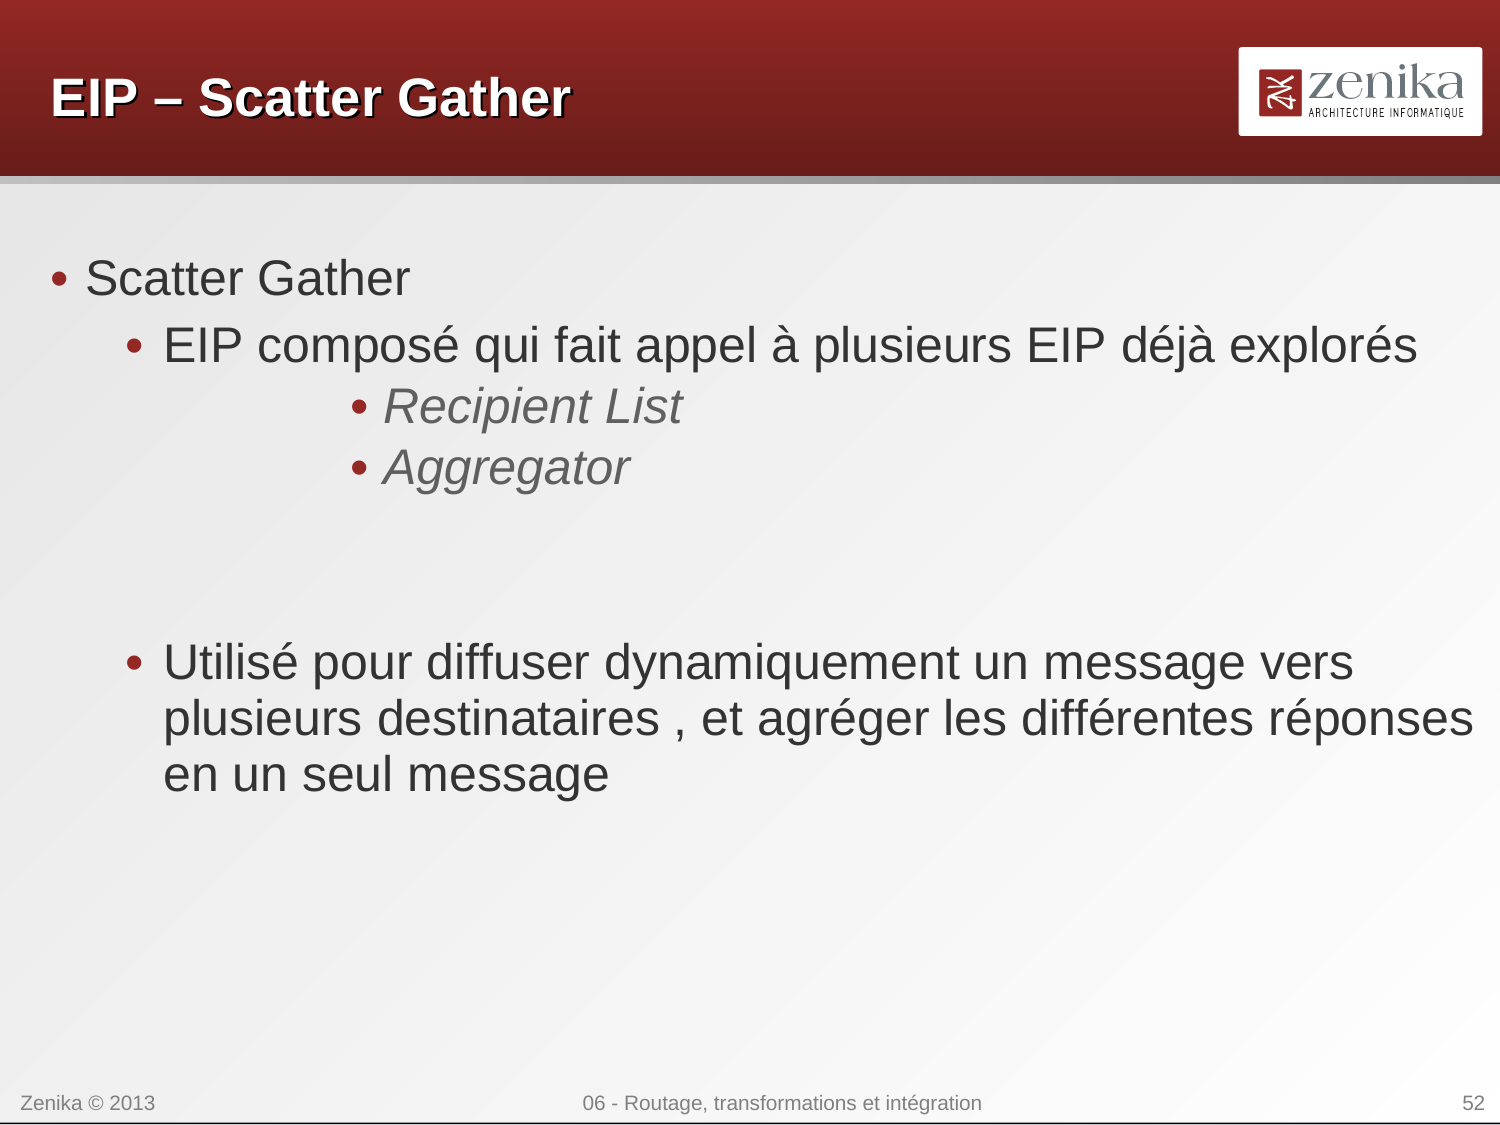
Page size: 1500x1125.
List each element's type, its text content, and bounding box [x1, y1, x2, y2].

title EIP – Scatter Gather [50, 22, 1206, 172]
list Scatter Gather EIP composé qui fait appel à plusieurs EIP déjà explorés Recipient List Aggregator Utilisé pour diffuser dynamiquement un message vers plusieurs destinataires , et agréger les différentes réponses en un seul message [50, 250, 1477, 1064]
picture [1257, 58, 1464, 125]
